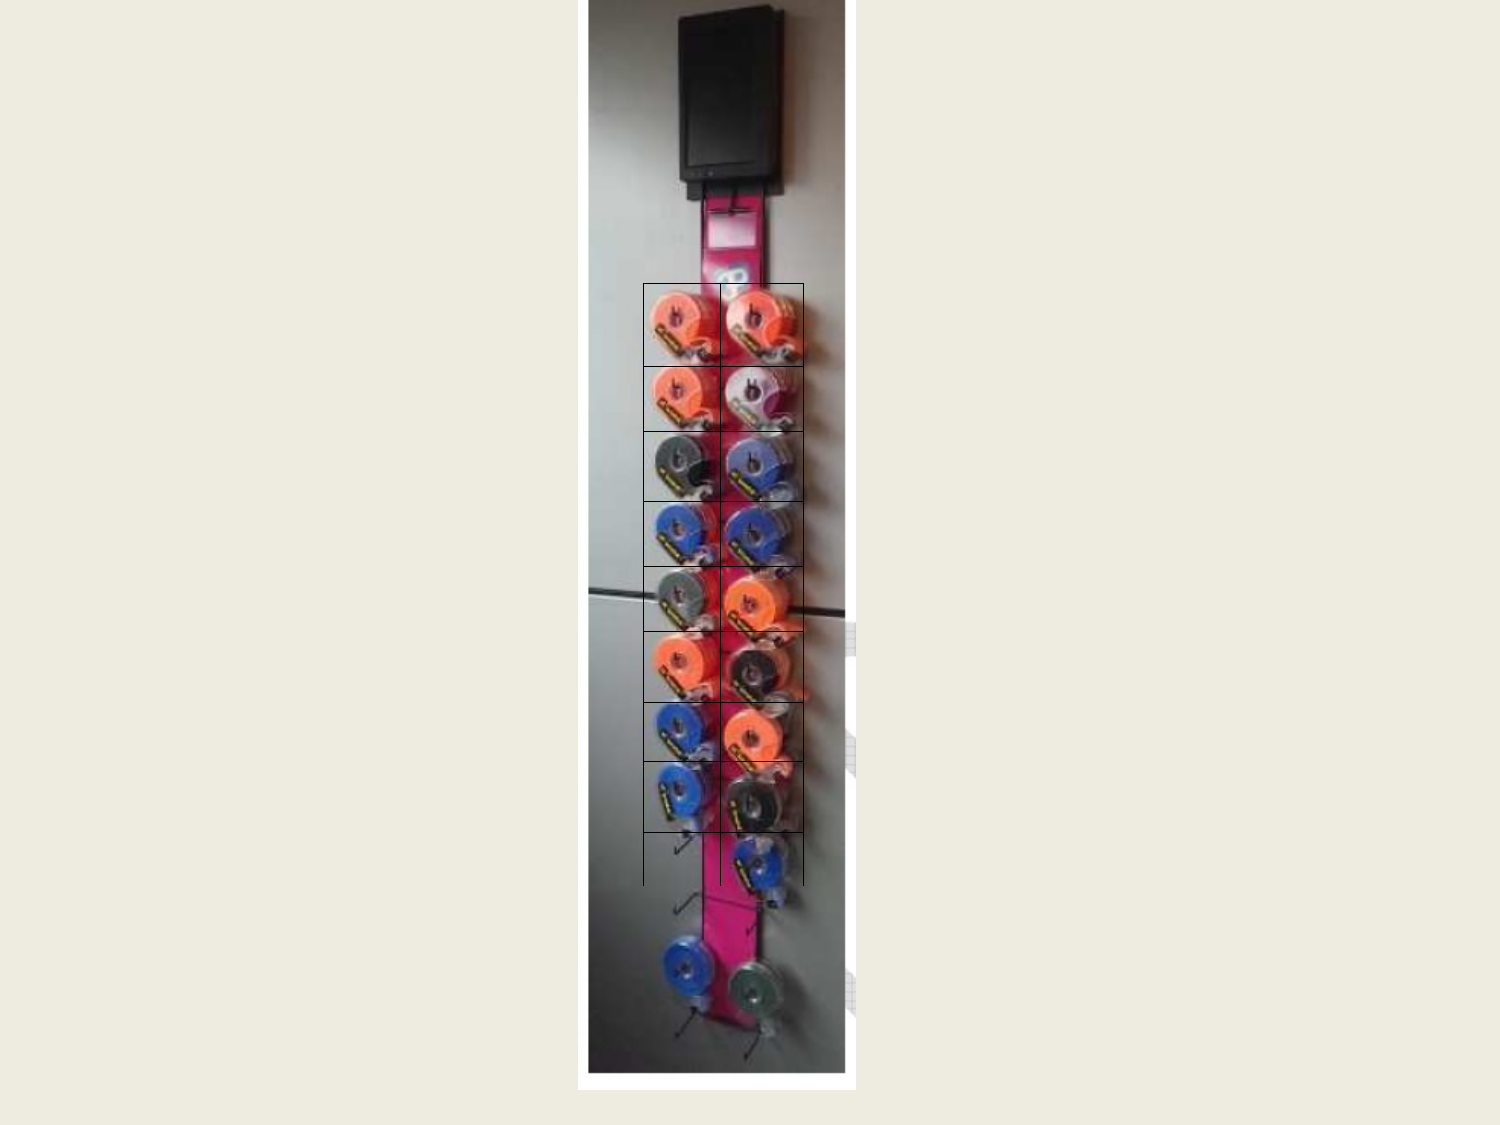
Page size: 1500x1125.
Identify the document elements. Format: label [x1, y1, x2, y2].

picture [578, 0, 856, 1090]
